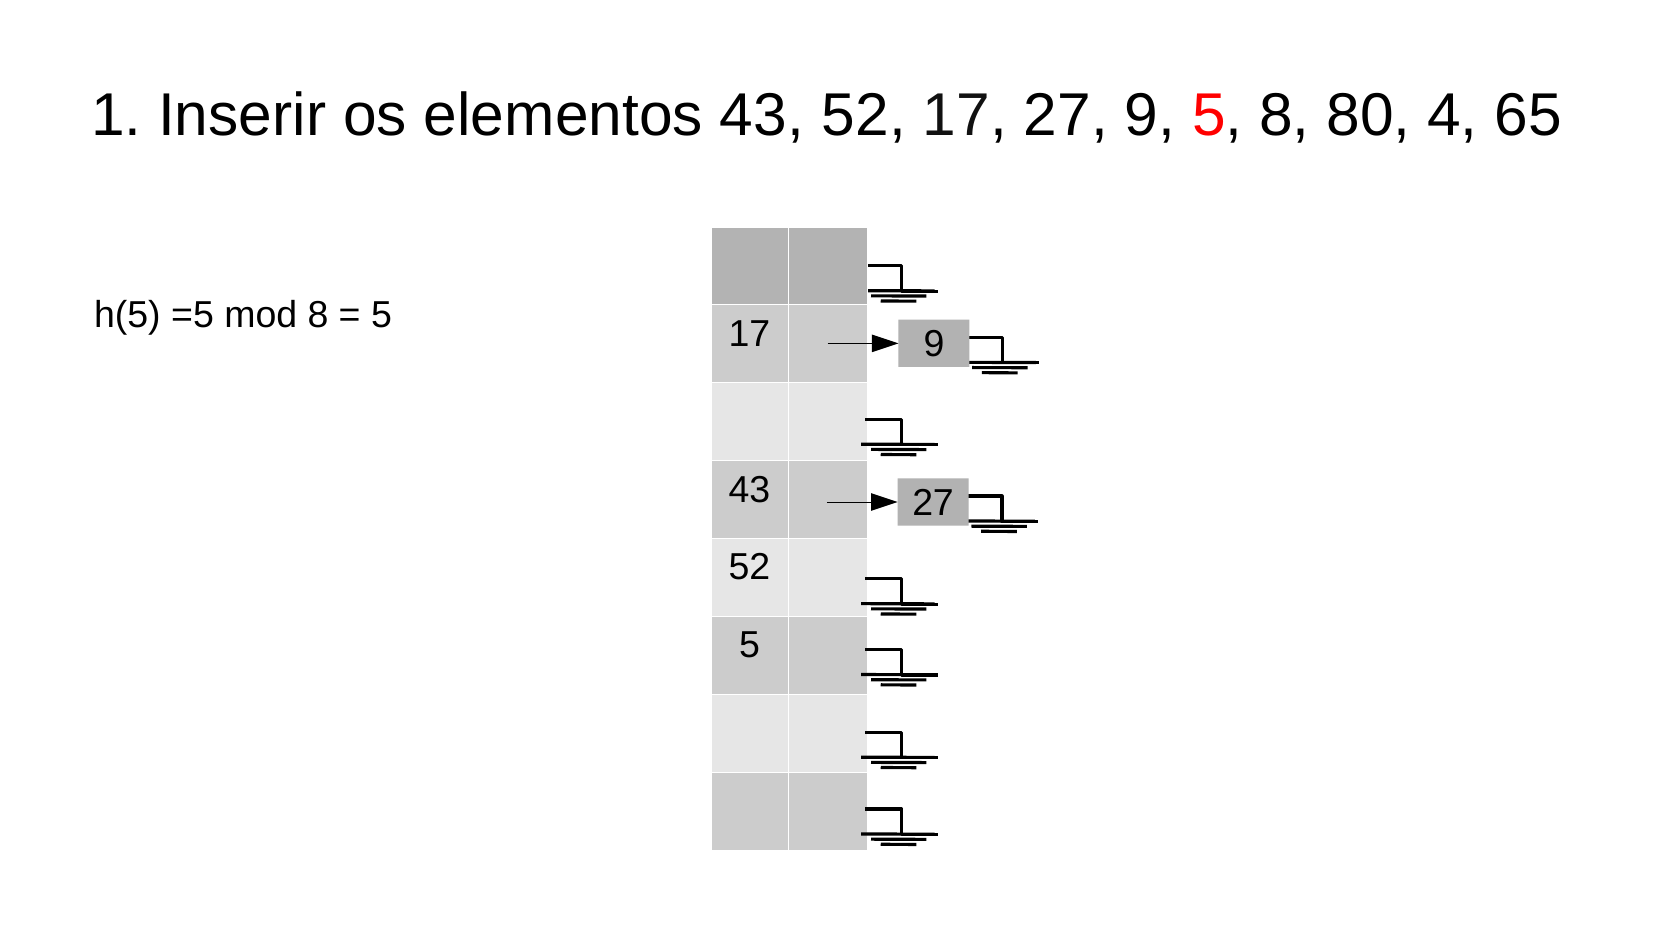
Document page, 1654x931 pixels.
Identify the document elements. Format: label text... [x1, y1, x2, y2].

table_cell [712, 773, 788, 850]
table_cell 5 [712, 617, 788, 694]
title 1. Inserir os elementos 43, 52, 17, 27, 9, 5, 8, 80, 4, 65 [82, 37, 1571, 193]
table_cell 43 [712, 461, 788, 538]
table_cell [712, 695, 788, 772]
table_header [789, 228, 867, 304]
table_cell [789, 305, 867, 382]
table_cell [789, 773, 867, 850]
table_cell [712, 383, 788, 460]
table_cell 17 [712, 305, 788, 382]
table_cell [789, 695, 867, 772]
text_box 27 [897, 478, 969, 526]
table_header [712, 228, 788, 304]
table_cell 52 [712, 539, 788, 616]
table_cell [789, 539, 867, 616]
table_cell [789, 383, 867, 460]
table_cell [789, 617, 867, 694]
text_box 9 [898, 319, 970, 367]
table_cell [789, 461, 867, 538]
text_box h(5) =5 mod 8 = 5 [79, 285, 407, 343]
